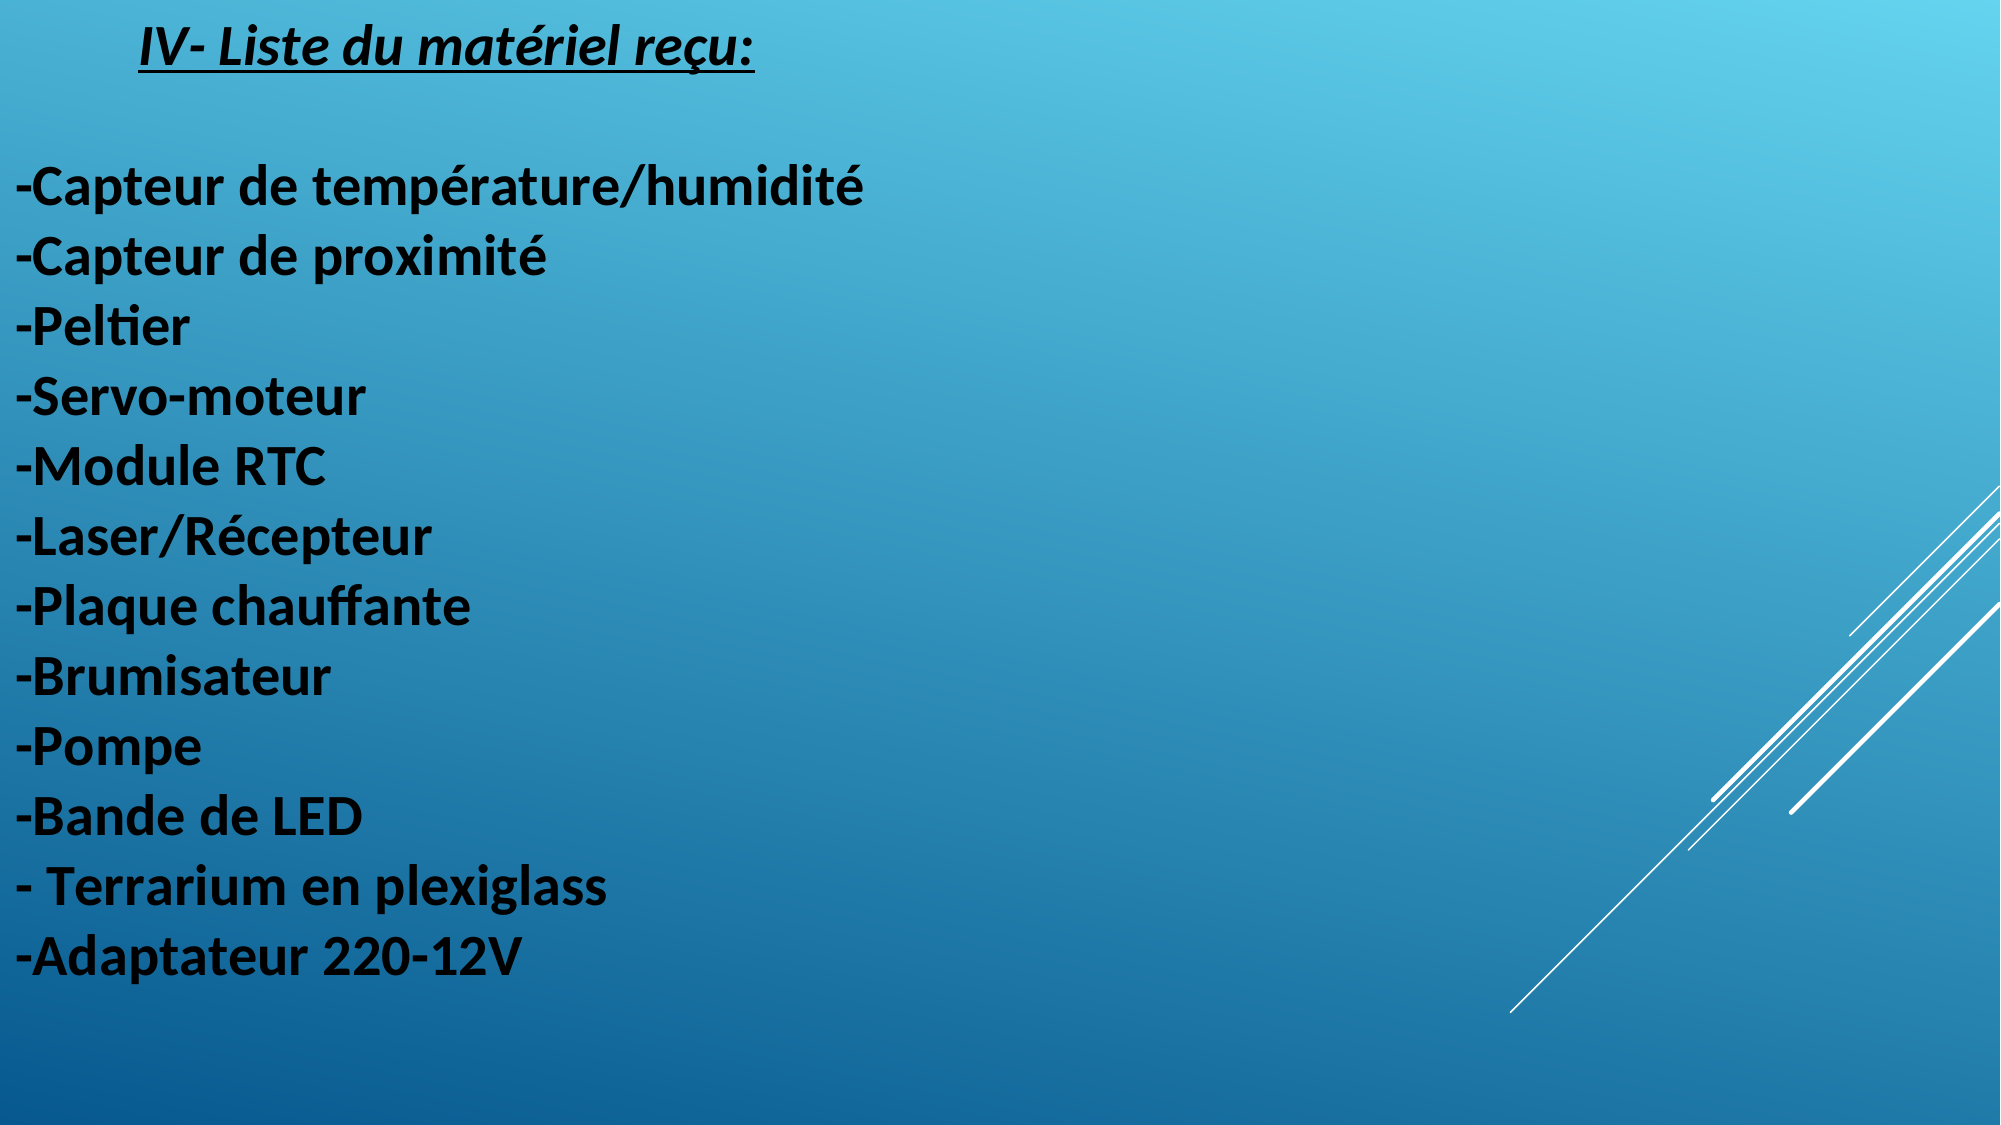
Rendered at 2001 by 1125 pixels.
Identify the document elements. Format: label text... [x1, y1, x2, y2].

text_box IV- Liste du matériel reçu: -Capteur de température/humidité -Capteur de proximité -Peltier -Servo-moteur -Module RTC -Laser/Récepteur -Plaque chauffante -Brumisateur -Pompe -Bande de LED - Terrarium en plexiglass -Adaptateur 220-12V [0, 0, 2000, 995]
